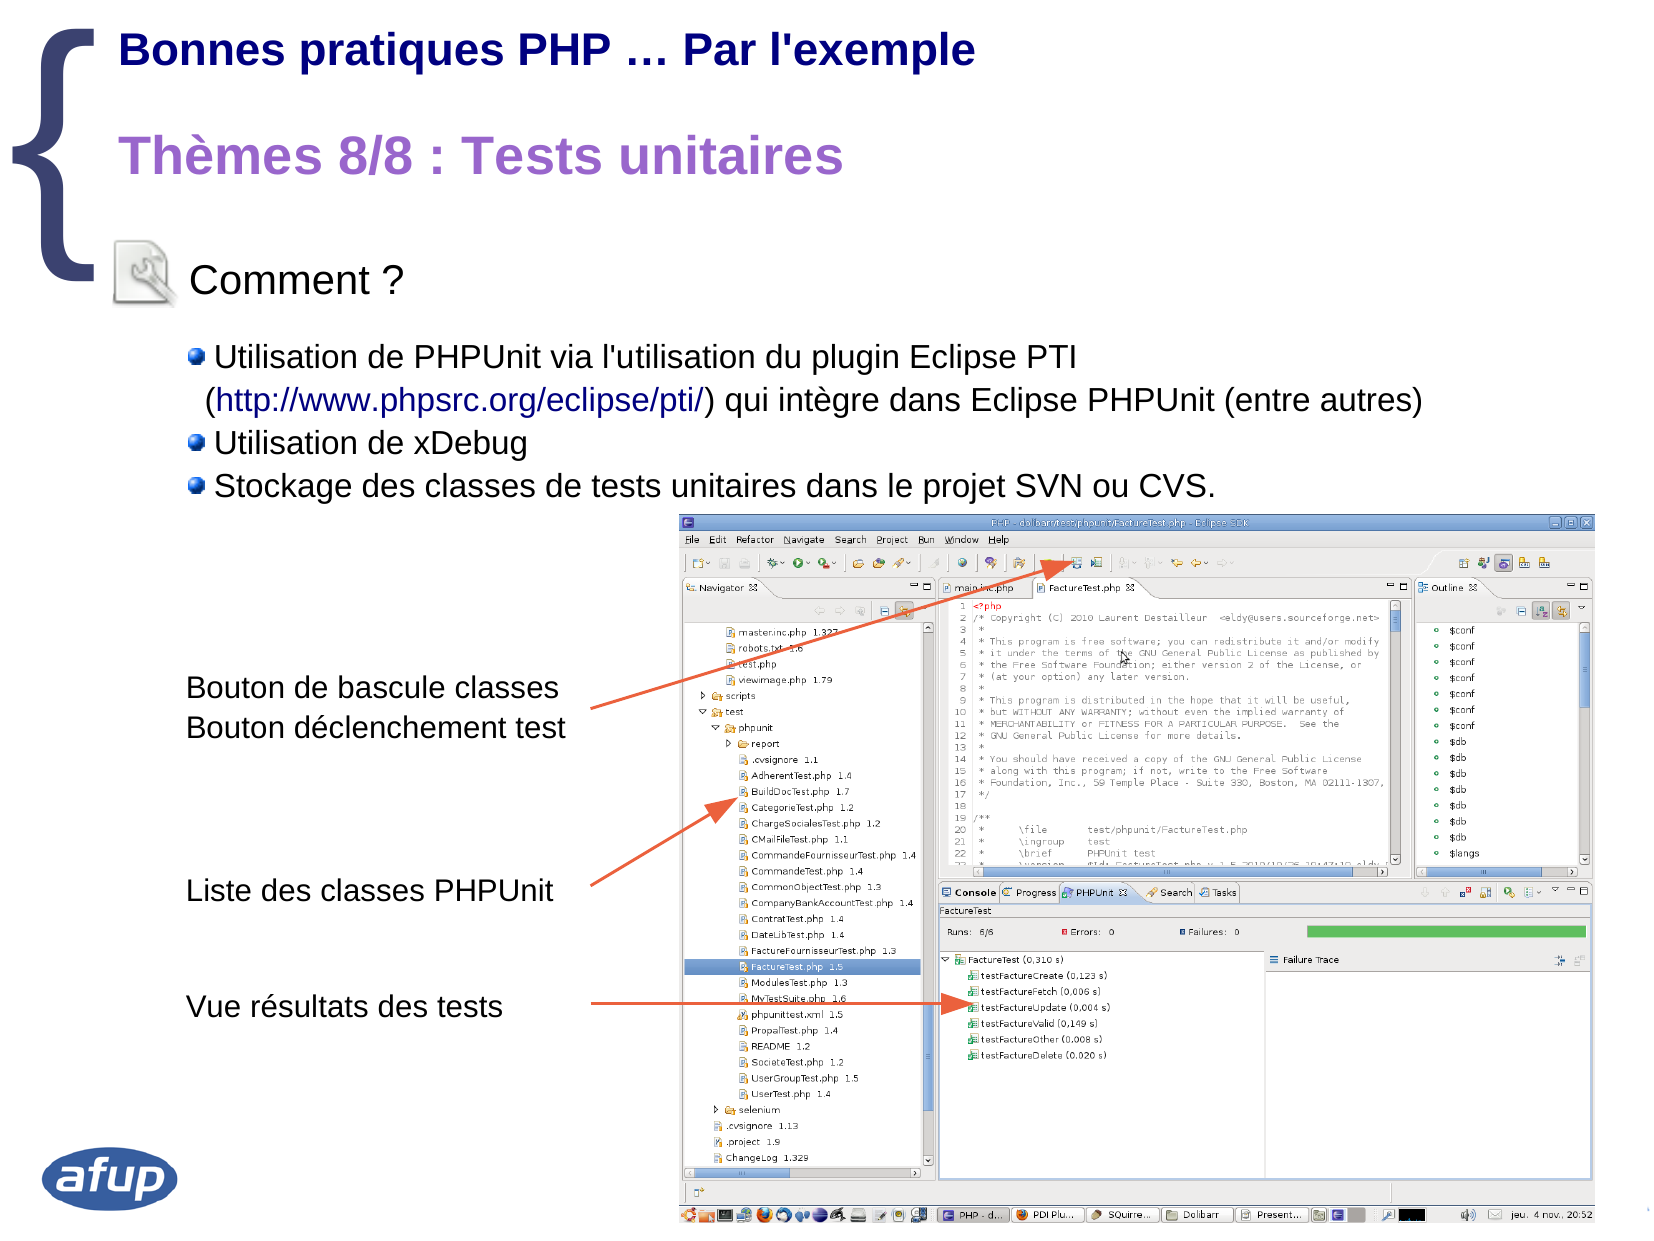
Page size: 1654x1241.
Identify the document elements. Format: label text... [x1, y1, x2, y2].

title Bonnes pratiques PHP … Par l'exemple Thèmes 8/8 : Tests unitaires [118, 9, 1625, 202]
picture [112, 236, 184, 308]
picture [679, 514, 1650, 1241]
text_box Utilisation de PHPUnit via l'utilisation du plugin Eclipse PTI (http://www.phpsrc.org/eclipse/pti/) qui intègre dans Eclipse PHPUnit (entre autres) Utilisation de xDebug Stockage des classes de tests unitaires dans le projet SVN ou CVS. [188, 339, 1577, 506]
picture [41, 1146, 178, 1211]
text_box Bouton de bascule classes Bouton déclenchement test Liste des classes PHPUnit Vue résultats des tests [171, 619, 863, 1071]
text_box [1204, 879, 1648, 1235]
subtitle Comment ? [188, 206, 1624, 355]
